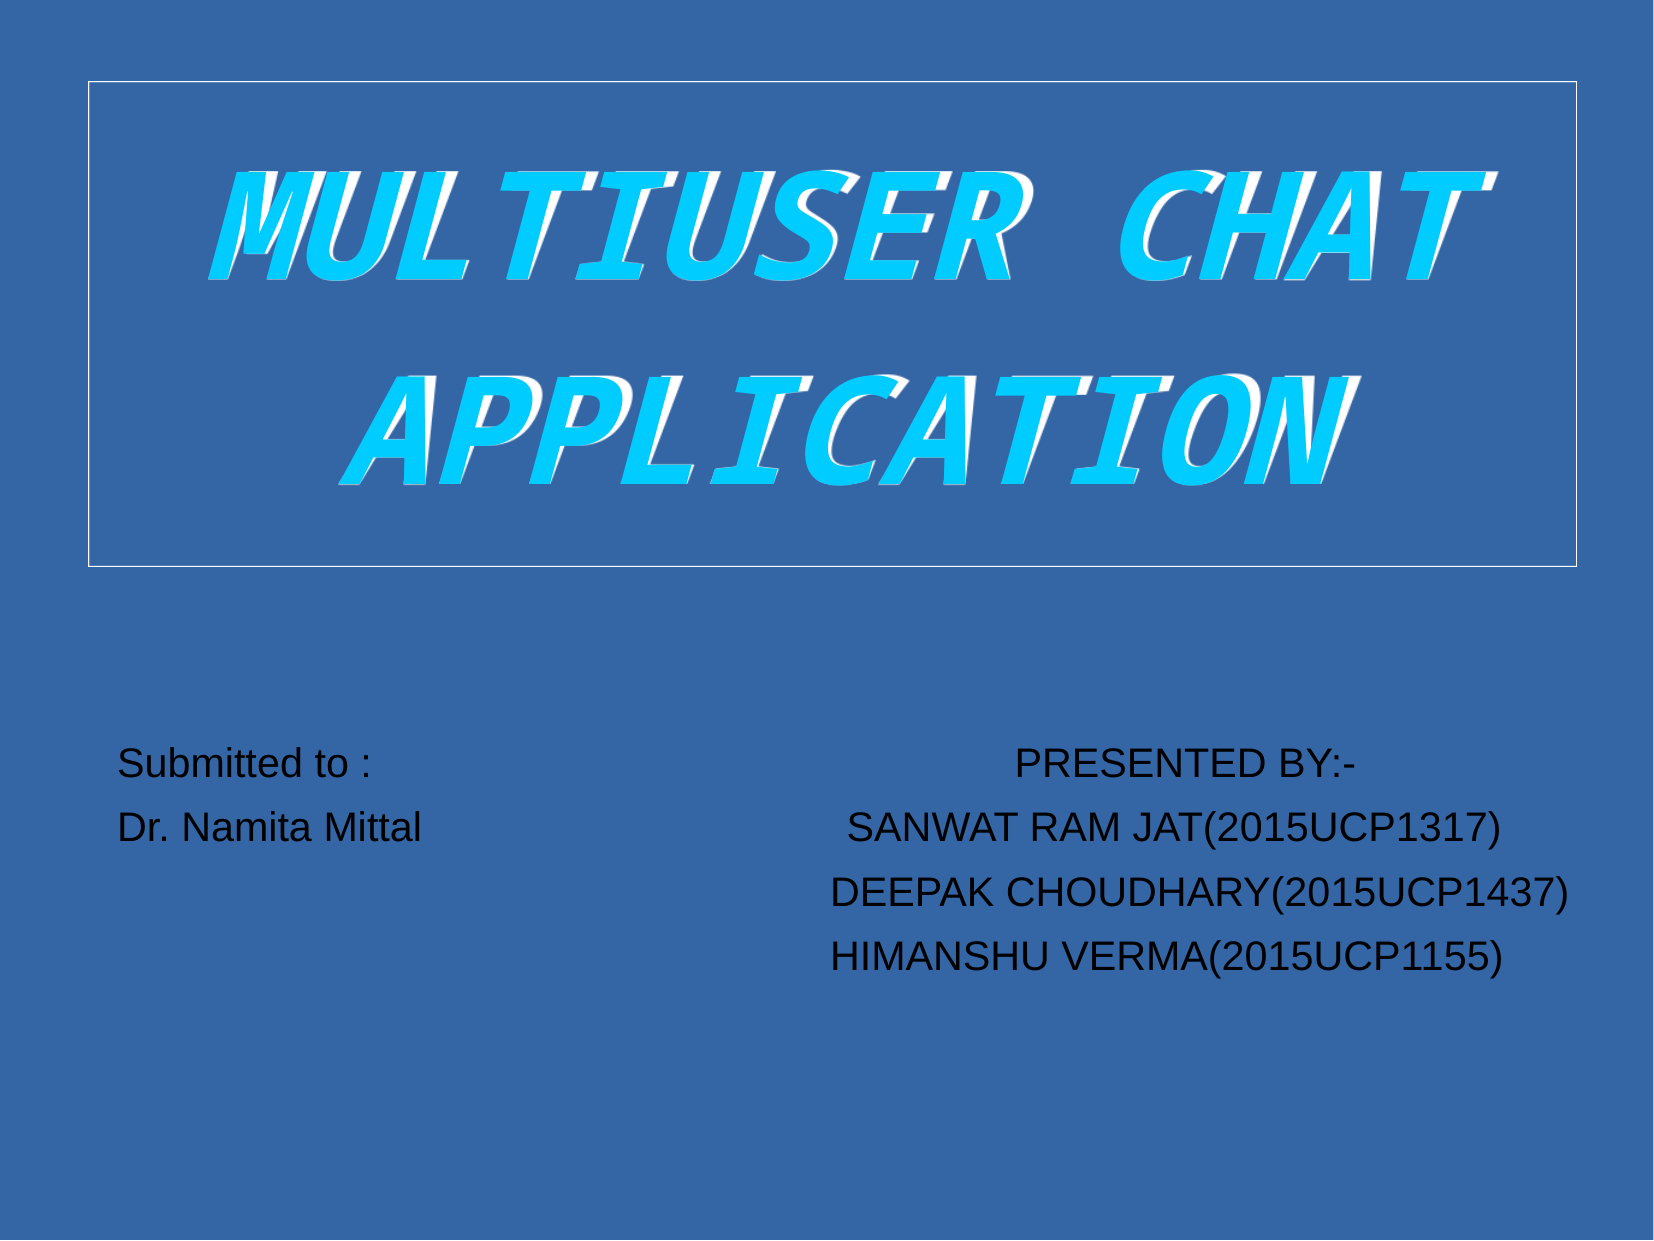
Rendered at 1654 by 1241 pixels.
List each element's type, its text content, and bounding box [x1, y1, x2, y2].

title MULTIUSER CHAT APPLICATION [88, 81, 1577, 567]
list Submitted to : PRESENTED BY:- Dr. Namita Mittal SANWAT RAM JAT(2015UCP1317) DEEPAK CHOUDHARY(2015UCP1437) HIMANSHU VERMA(2015UCP1155) [82, 290, 1571, 1010]
